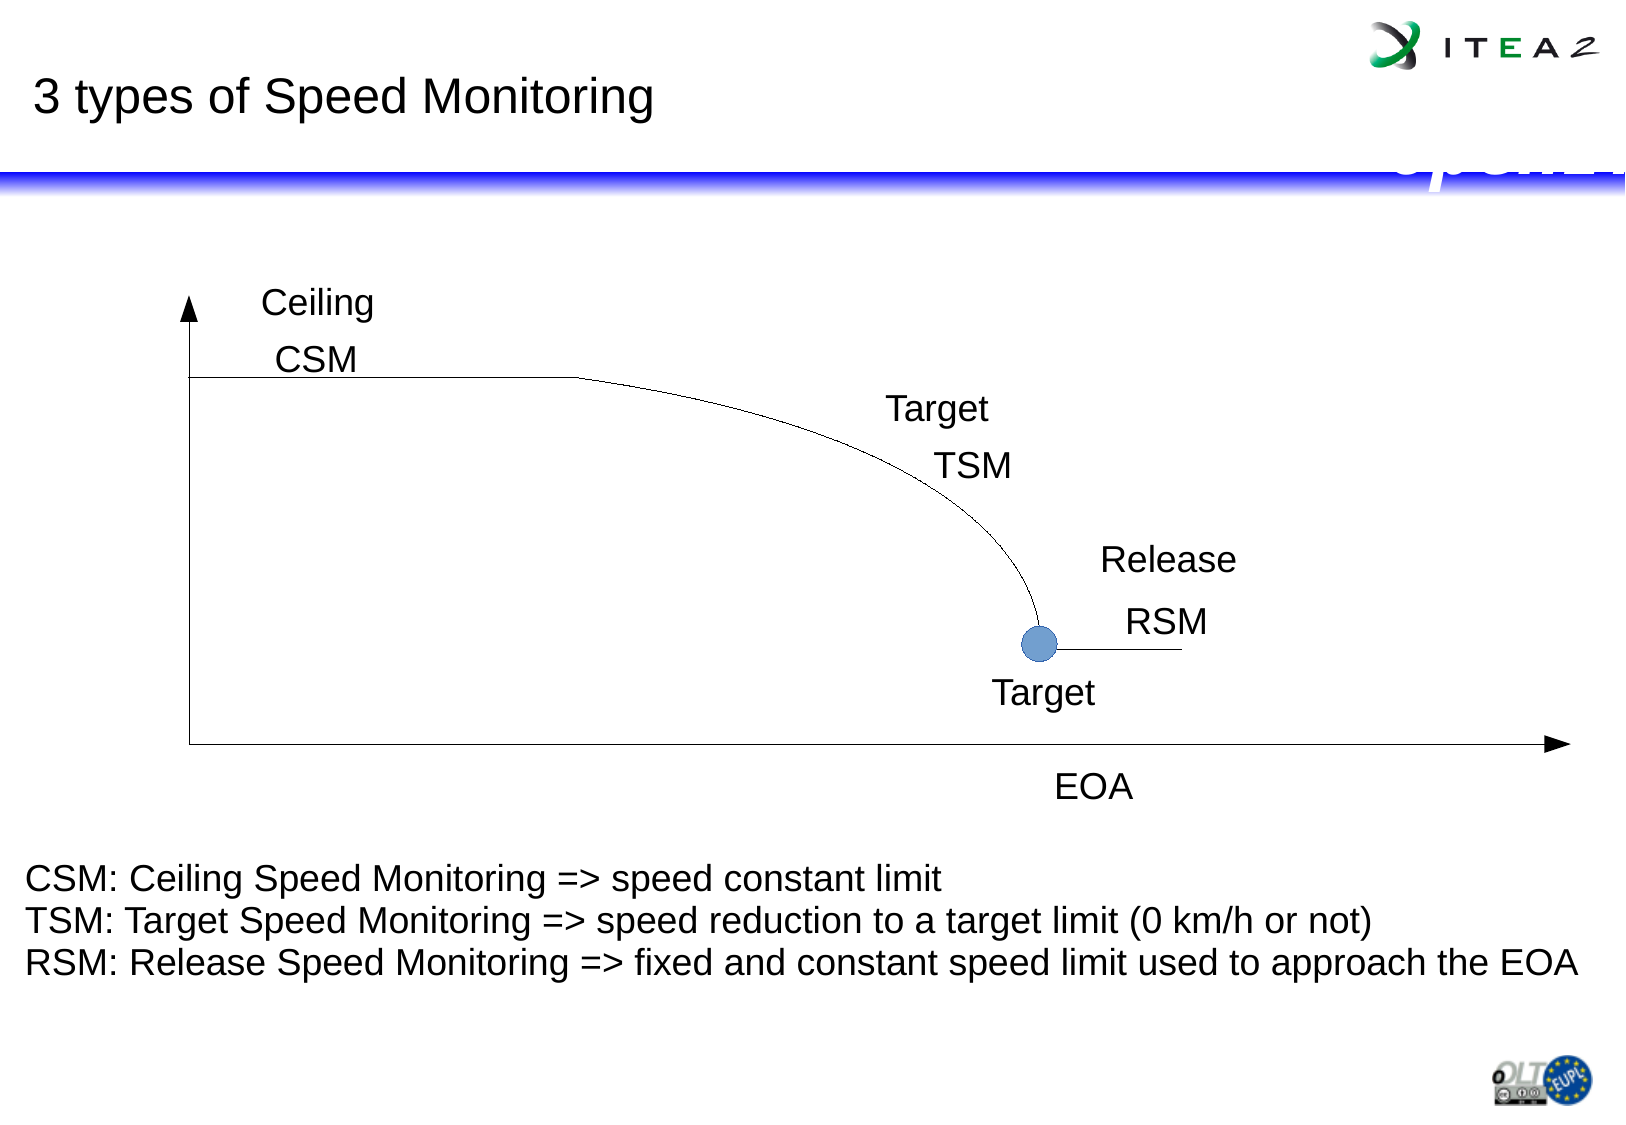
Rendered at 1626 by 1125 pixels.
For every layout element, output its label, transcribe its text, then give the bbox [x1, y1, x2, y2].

text_box RSM [1110, 592, 1224, 650]
text_box TSM [918, 437, 1028, 494]
text_box CSM [259, 378, 373, 388]
text_box Release [1085, 531, 1252, 589]
text_box CSM [259, 331, 373, 377]
text_box CSM: Ceiling Speed Monitoring => speed constant limit TSM: Target Speed Monitoring => speed reduction to a target limit (0 km/h or not) RSM: Release Speed Monitoring => fixed and constant speed limit used to approach the EOA [10, 850, 1595, 992]
text_box Ceiling [246, 273, 390, 331]
text_box [1021, 625, 1058, 662]
picture [1492, 1055, 1593, 1106]
picture [1348, 21, 1625, 70]
text_box Target [976, 663, 1111, 721]
text_box EOA [1039, 758, 1149, 815]
text_box Target [870, 380, 1004, 438]
title 3 types of Speed Monitoring [32, 43, 1341, 150]
